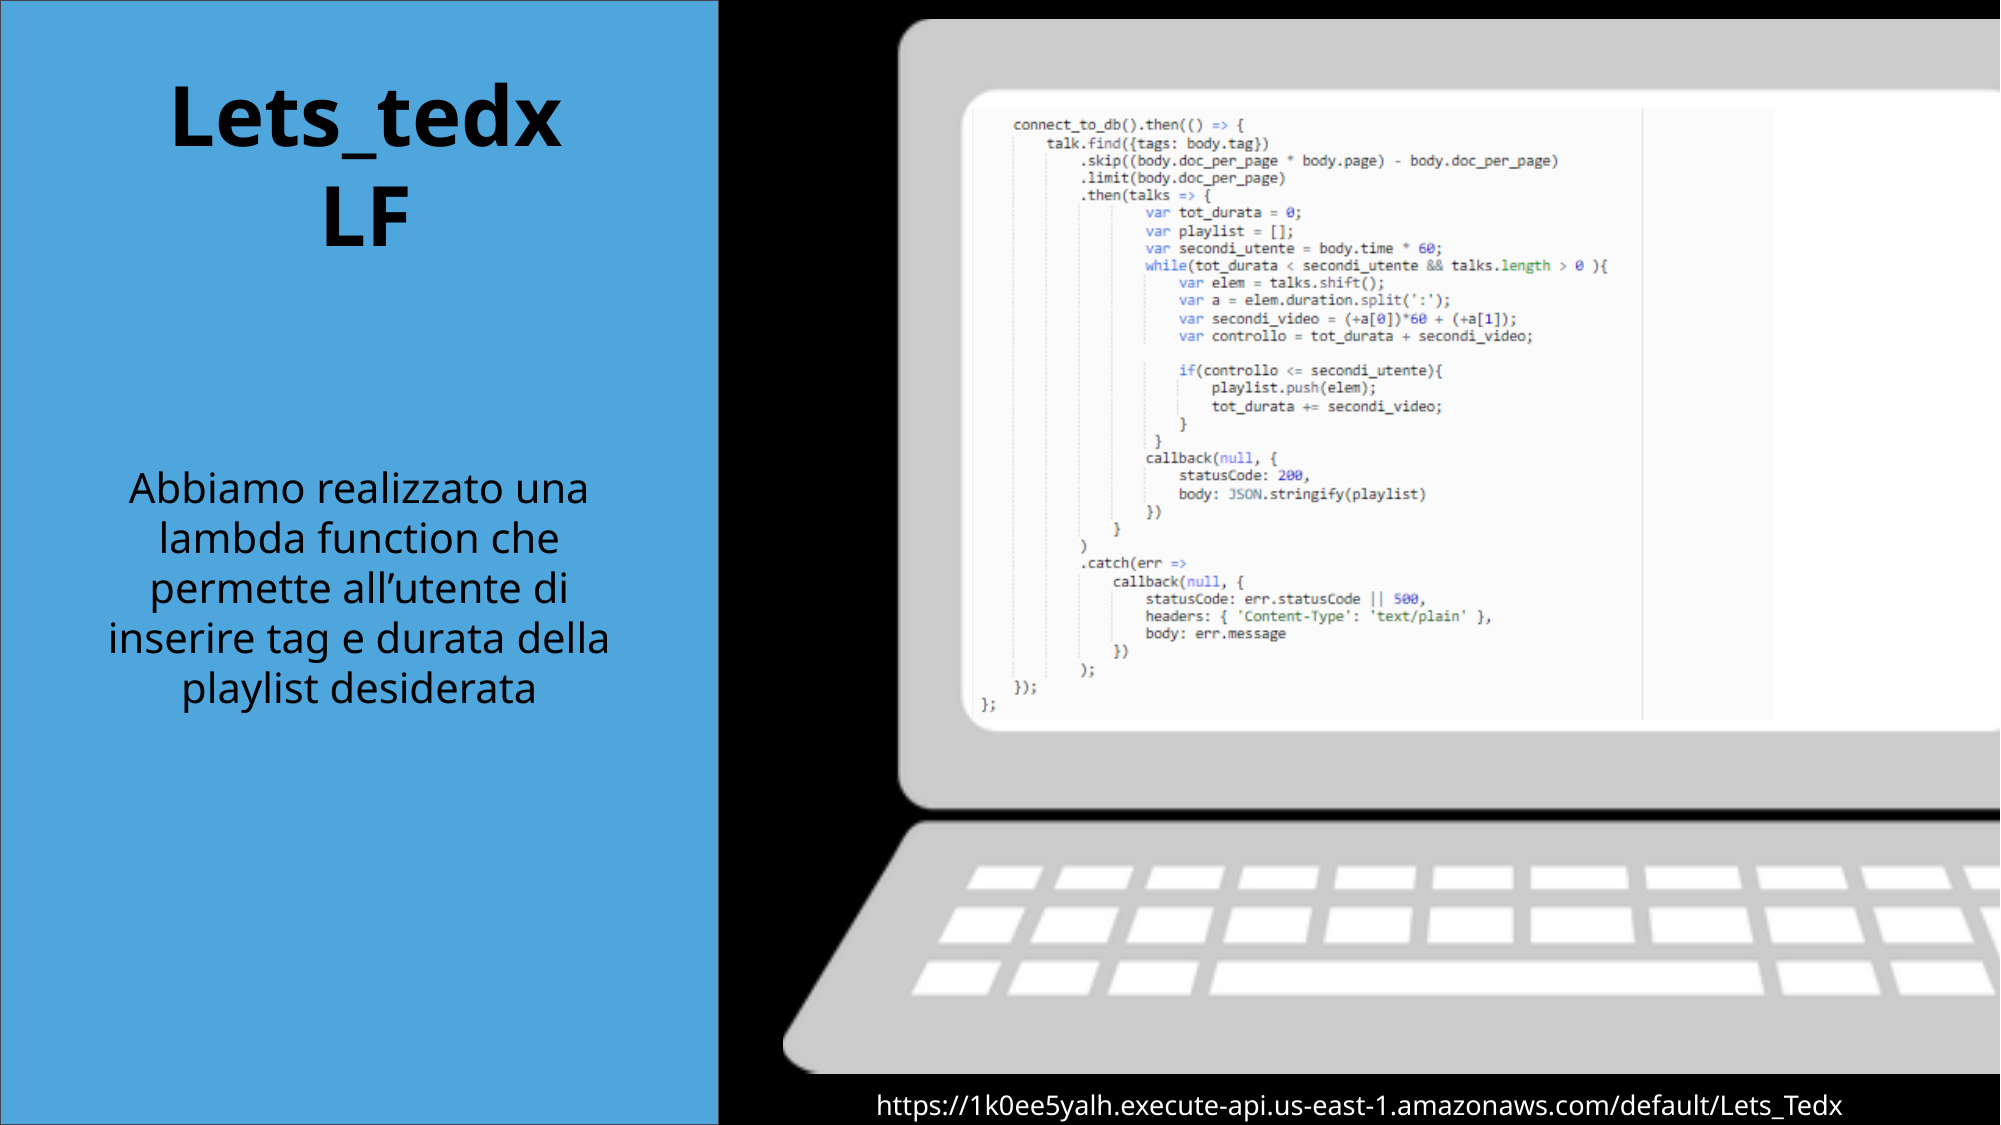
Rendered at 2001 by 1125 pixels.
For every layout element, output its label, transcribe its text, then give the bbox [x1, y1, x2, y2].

text_box Lets_tedx LF [69, 47, 662, 278]
text_box https://1k0ee5yalh.execute-api.us-east-1.amazonaws.com/default/Lets_Tedx [718, 1073, 2000, 1125]
text_box Abbiamo realizzato una lambda function che permette all’utente di inserire tag e durata della playlist desiderata [63, 446, 656, 727]
text_box [0, 0, 719, 1125]
picture [783, 19, 2000, 1073]
